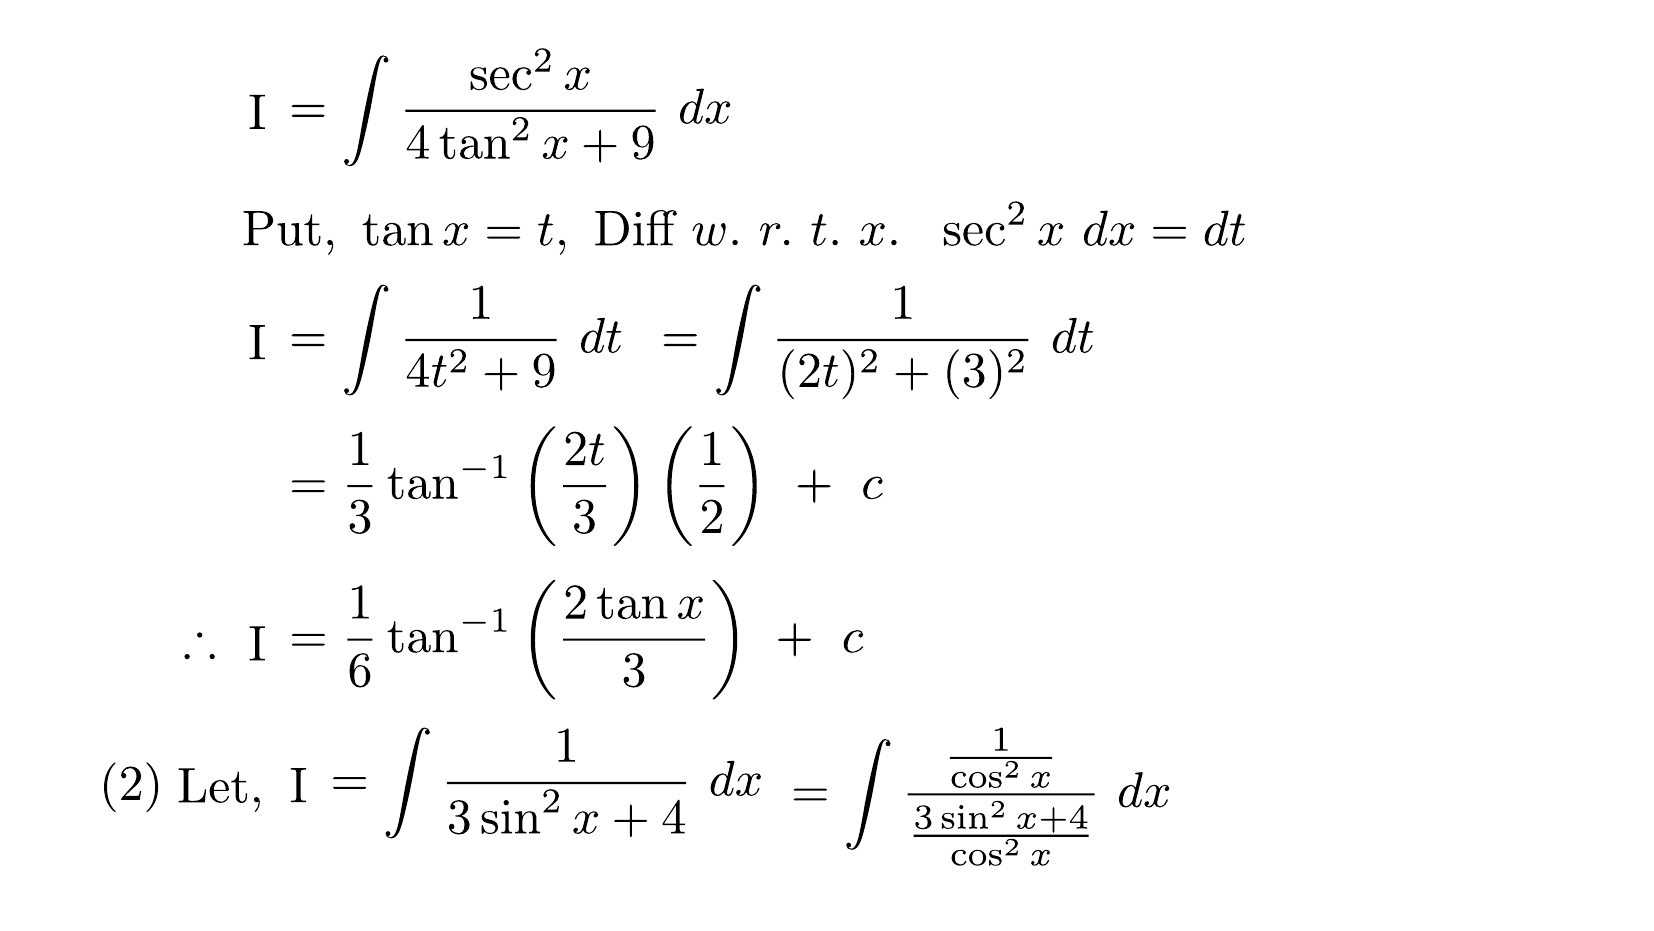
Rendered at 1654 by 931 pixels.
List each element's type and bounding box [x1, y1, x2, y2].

text_box [243, 201, 1246, 255]
text_box [291, 426, 883, 546]
text_box [249, 626, 265, 661]
title [47, 36, 1607, 898]
text_box [291, 579, 864, 700]
text_box [332, 727, 761, 839]
text_box [793, 727, 1170, 866]
text_box [249, 94, 265, 129]
text_box [291, 284, 622, 396]
text_box [290, 768, 307, 803]
text_box [291, 48, 731, 167]
text_box [178, 768, 260, 812]
text_box [184, 632, 215, 660]
text_box [101, 762, 159, 813]
text_box [249, 325, 265, 360]
text_box [663, 284, 1094, 400]
